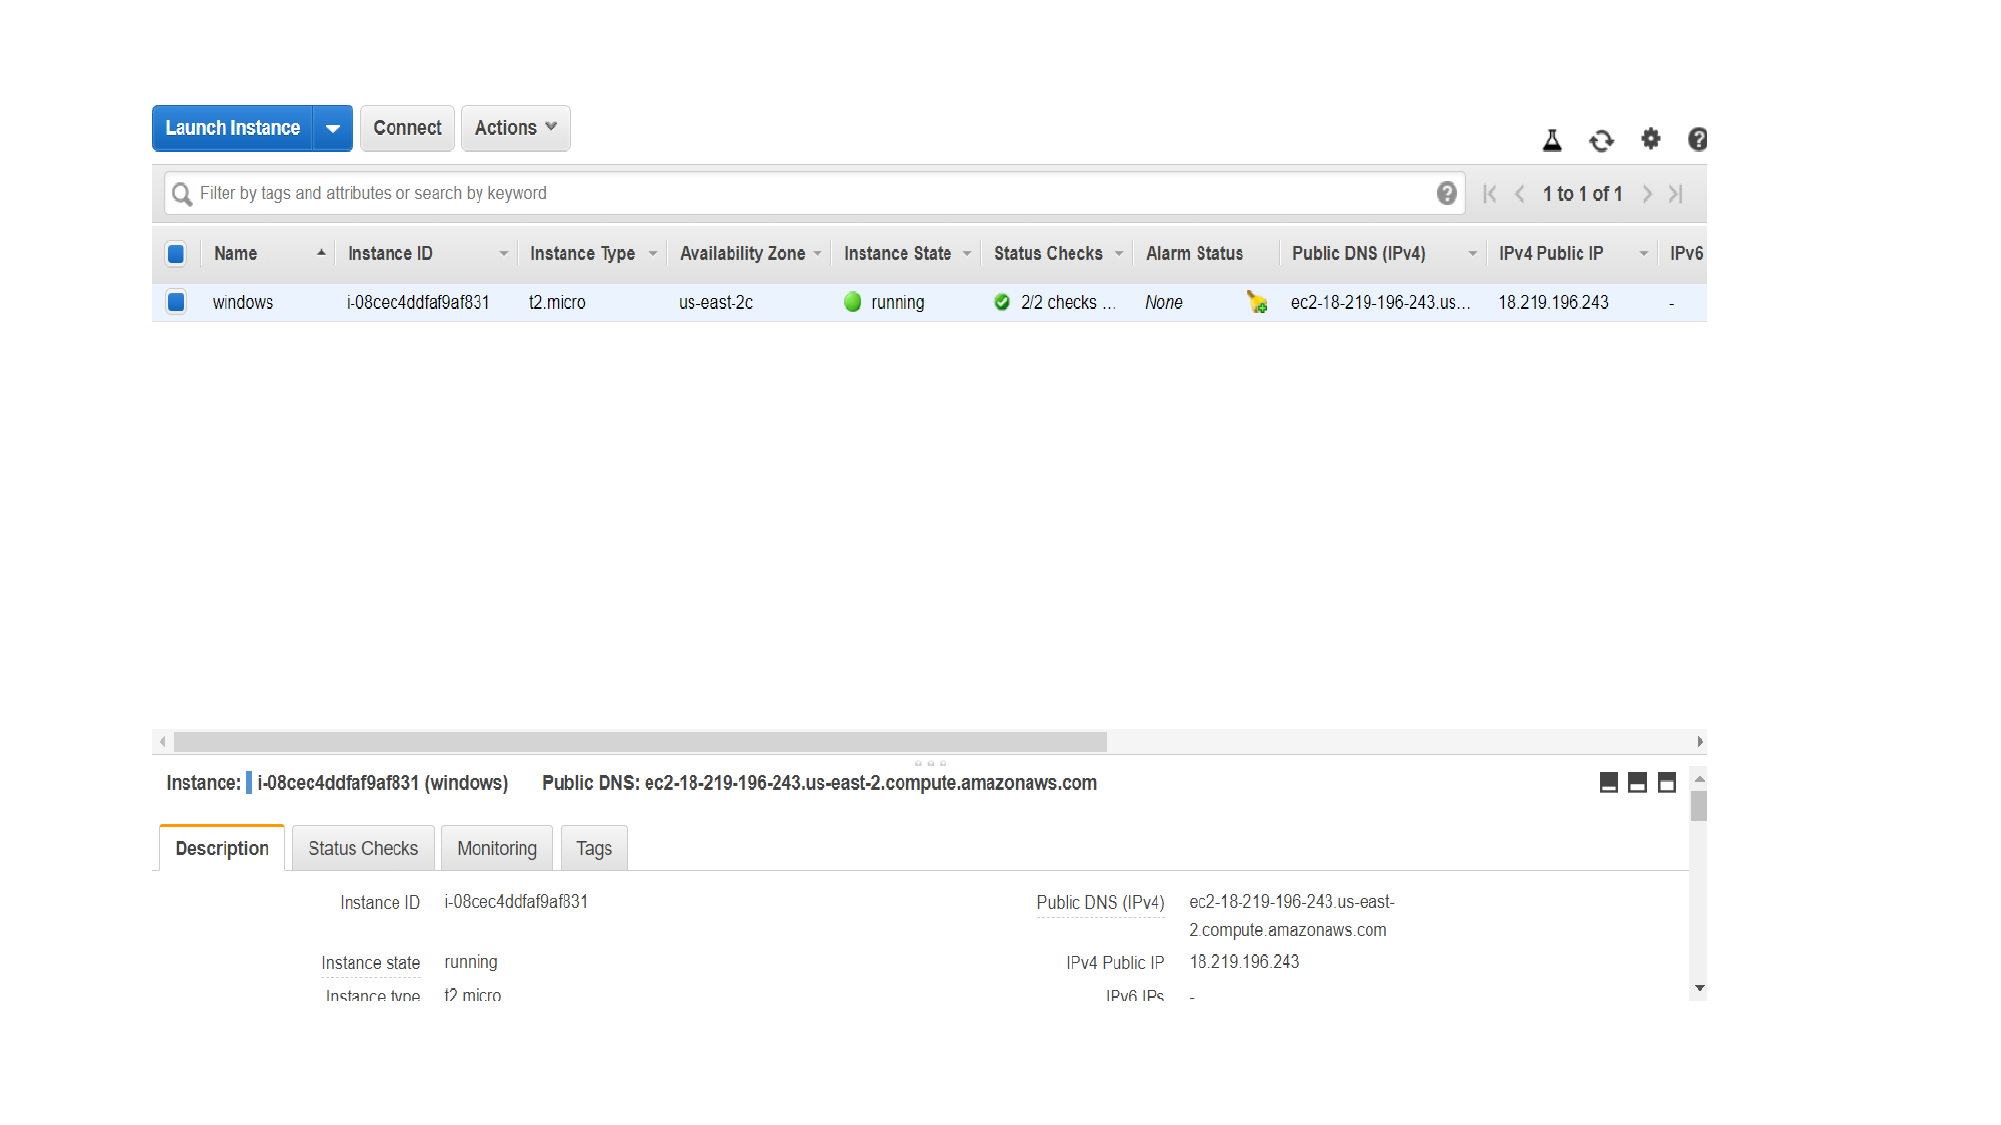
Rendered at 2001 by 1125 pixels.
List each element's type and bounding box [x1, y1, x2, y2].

picture [141, 93, 1707, 1014]
